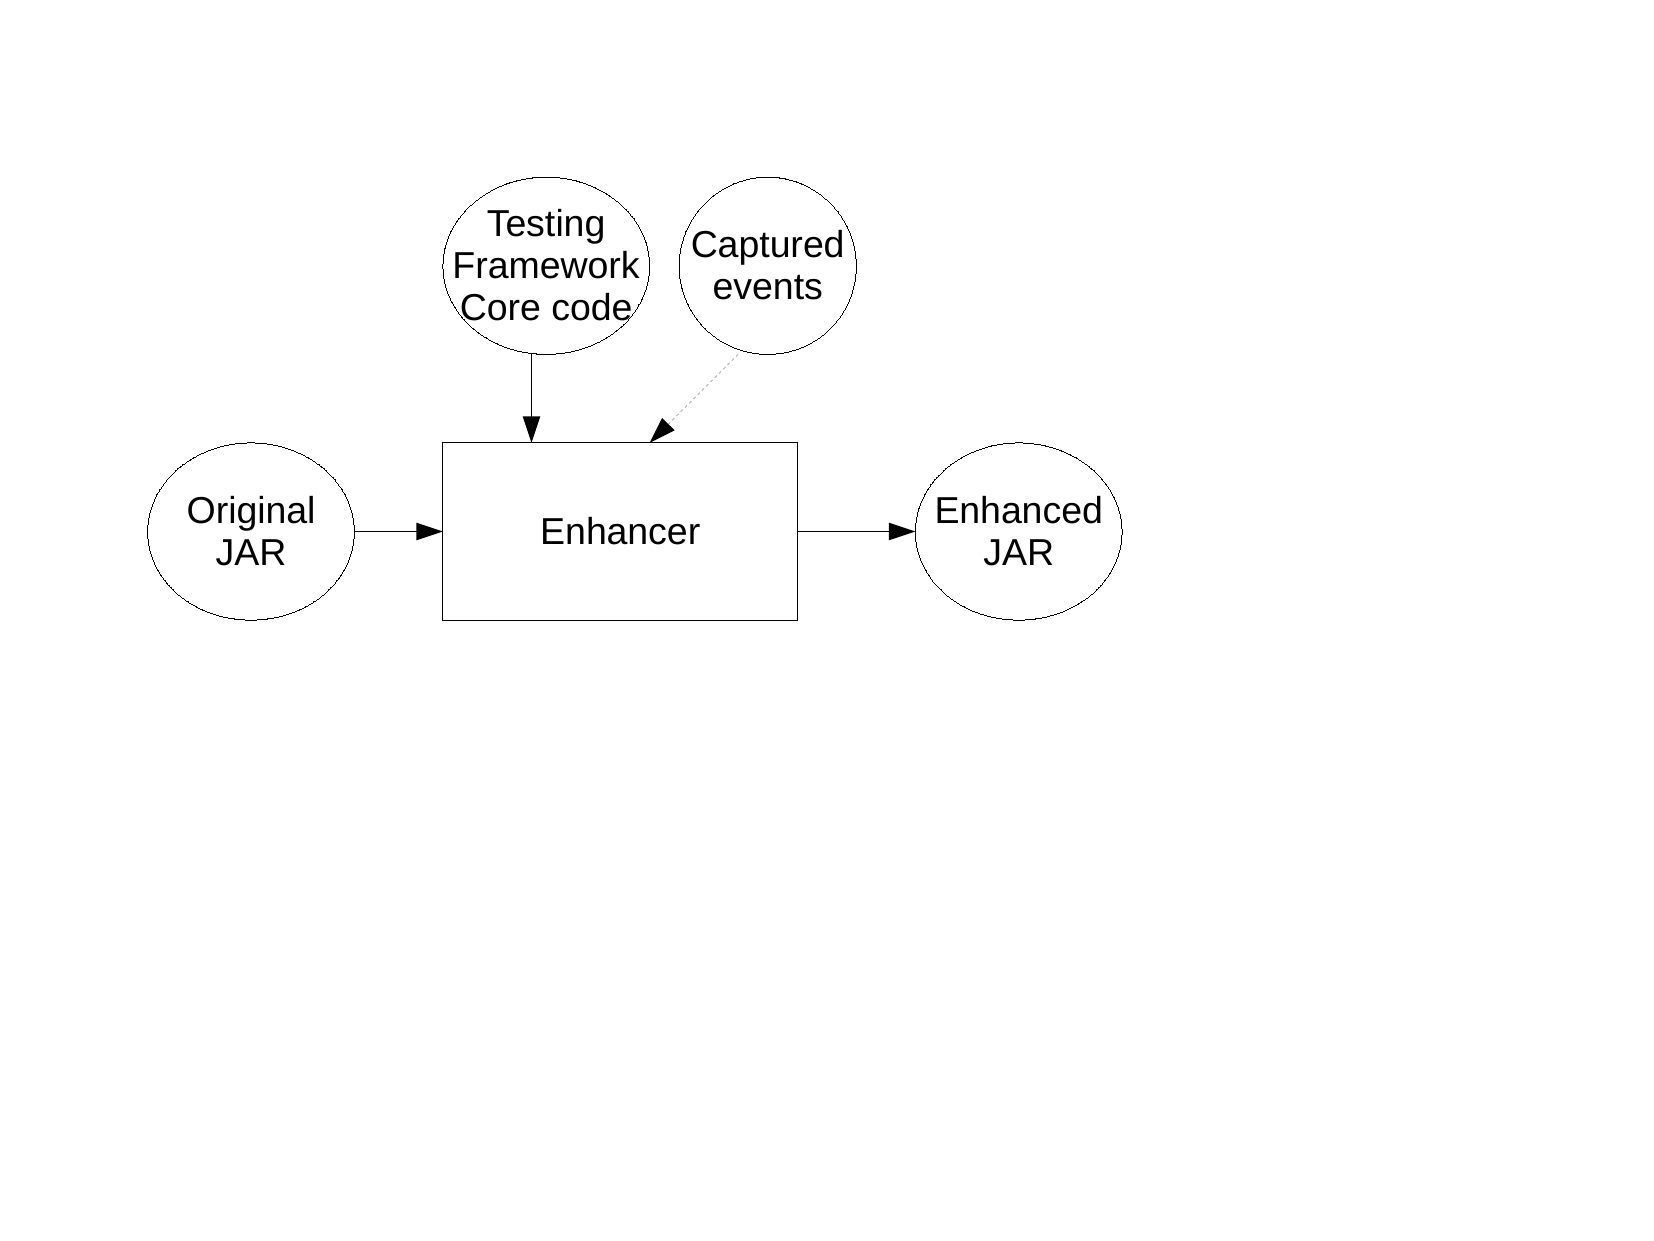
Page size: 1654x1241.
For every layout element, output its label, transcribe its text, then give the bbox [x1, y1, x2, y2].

text_box Enhancer [442, 442, 798, 621]
text_box Original JAR [147, 442, 355, 621]
text_box Enhanced JAR [915, 442, 1123, 621]
text_box Testing Framework Core code [442, 177, 650, 355]
text_box Captured events [679, 177, 857, 355]
